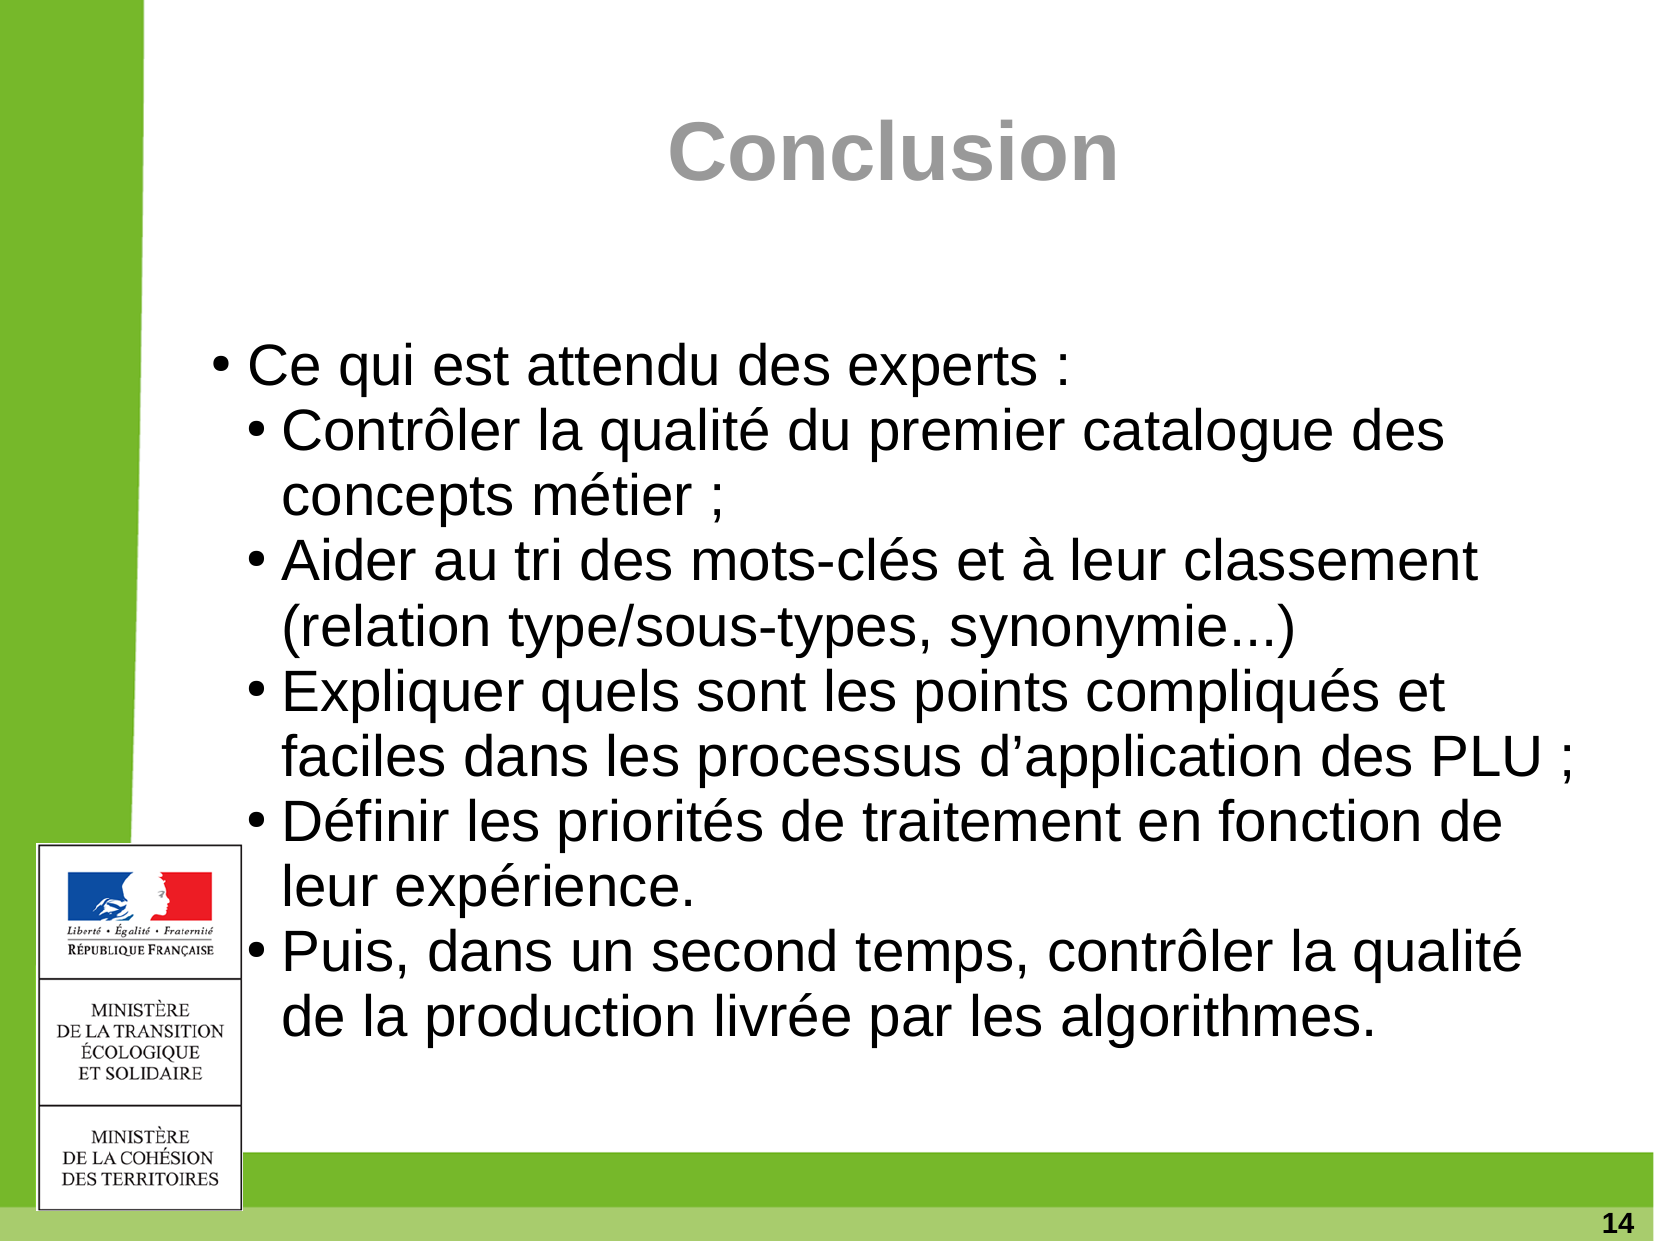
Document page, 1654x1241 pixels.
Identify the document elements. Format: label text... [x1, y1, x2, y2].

title Conclusion [150, 48, 1639, 256]
text_box Ce qui est attendu des experts : Contrôler la qualité du premier catalogue des concepts métier ; Aider au tri des mots-clés et à leur classement (relation type/sous-types, synonymie...) Expliquer quels sont les points compliqués et faciles dans les processus d’application des PLU ; Définir les priorités de traitement en fonction de leur expérience. Puis, dans un second temps, contrôler la qualité de la production livrée par les algorithmes. [195, 325, 1600, 1054]
picture [0, 0, 1654, 1241]
